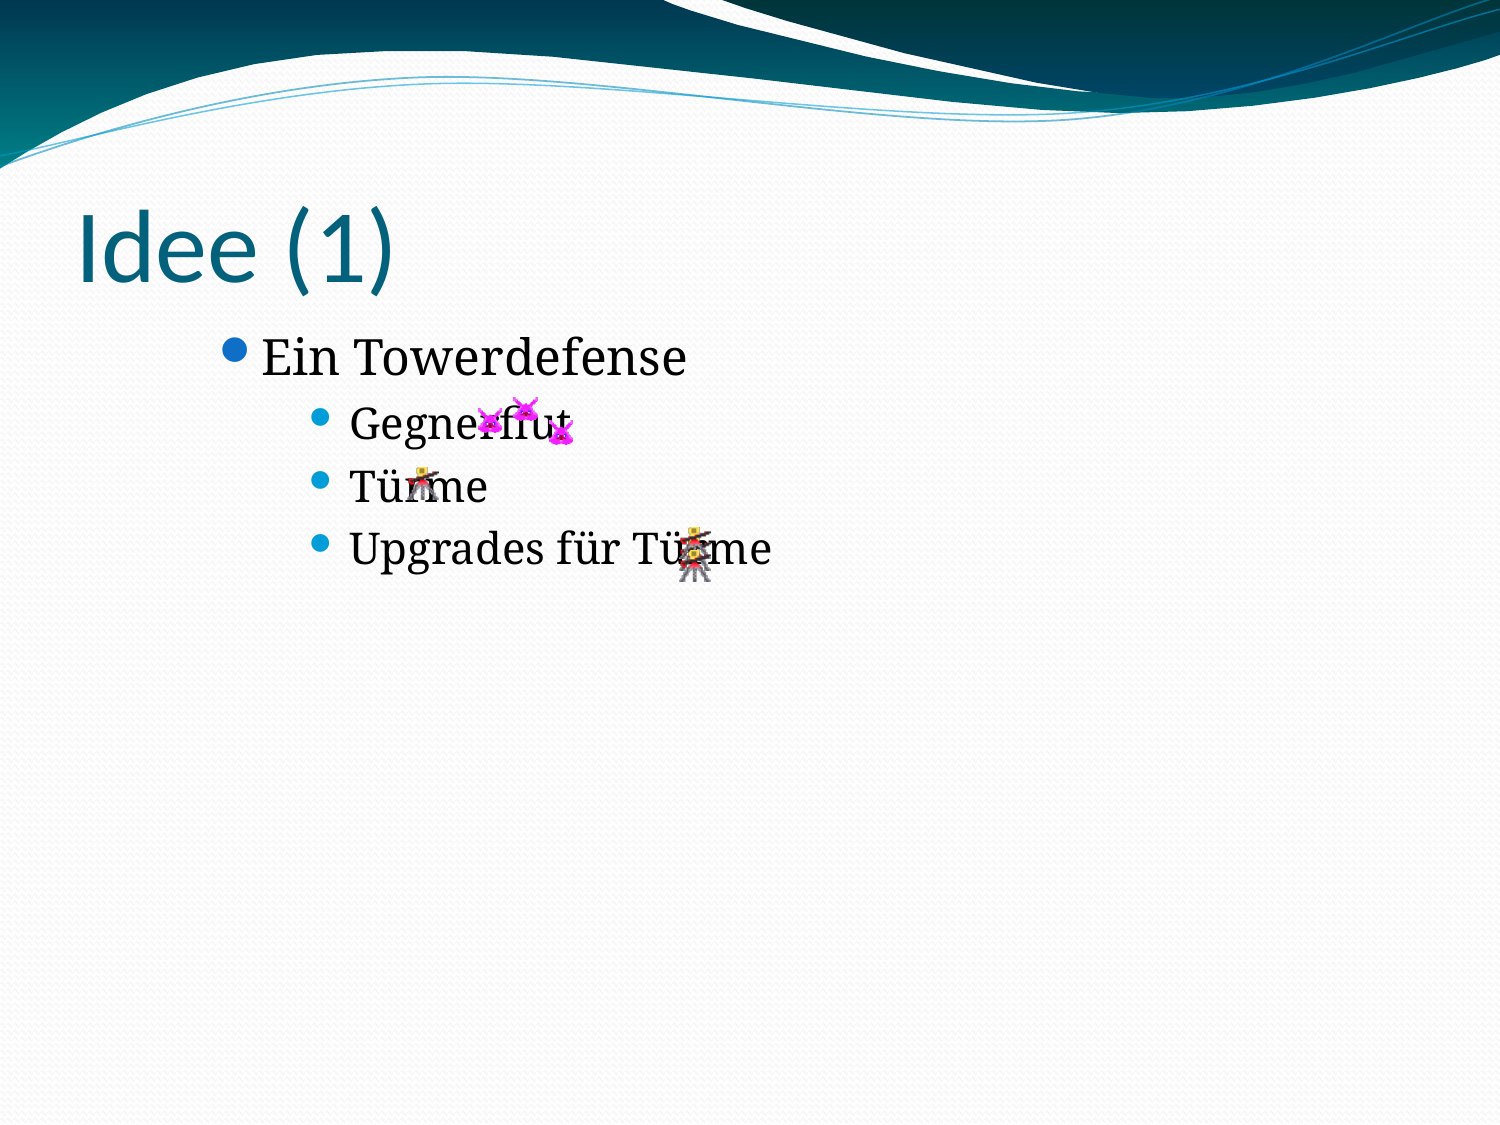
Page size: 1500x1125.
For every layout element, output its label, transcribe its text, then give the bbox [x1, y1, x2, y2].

picture [513, 397, 538, 421]
list Ein Towerdefense Gegnerflut Türme Upgrades für Türme [75, 317, 1426, 1038]
picture [407, 468, 439, 500]
title Idee (1) [75, 115, 1426, 304]
picture [679, 527, 711, 582]
picture [549, 420, 573, 445]
picture [478, 408, 502, 433]
